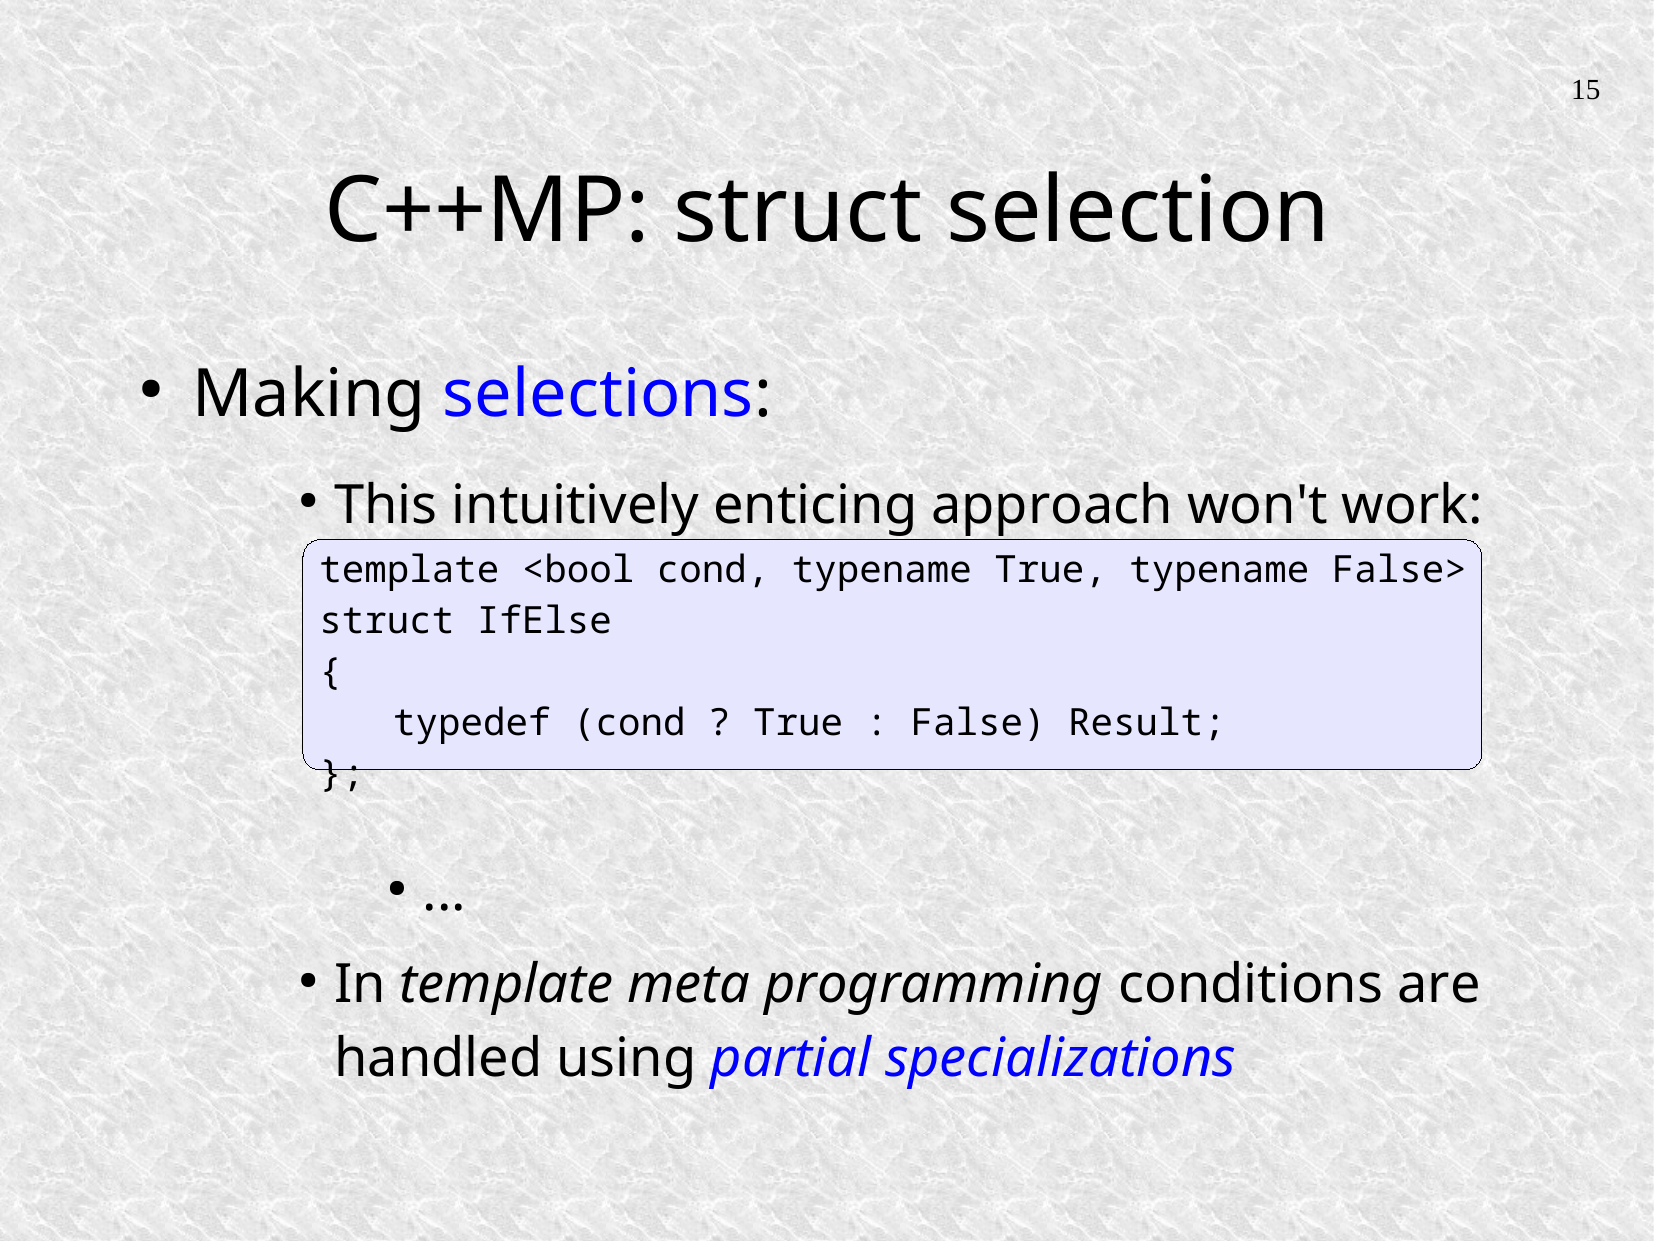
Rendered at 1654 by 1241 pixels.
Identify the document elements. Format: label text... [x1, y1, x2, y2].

title C++MP: struct selection [121, 102, 1534, 310]
list Making selections: This intuitively enticing approach won't work: ... In template meta programming conditions are handled using partial specializations [121, 344, 1534, 1152]
text_box template <bool cond, typename True, typename False> struct IfElse { typedef (cond ? True : False) Result; }; [319, 542, 1467, 761]
picture [0, 0, 1654, 1241]
